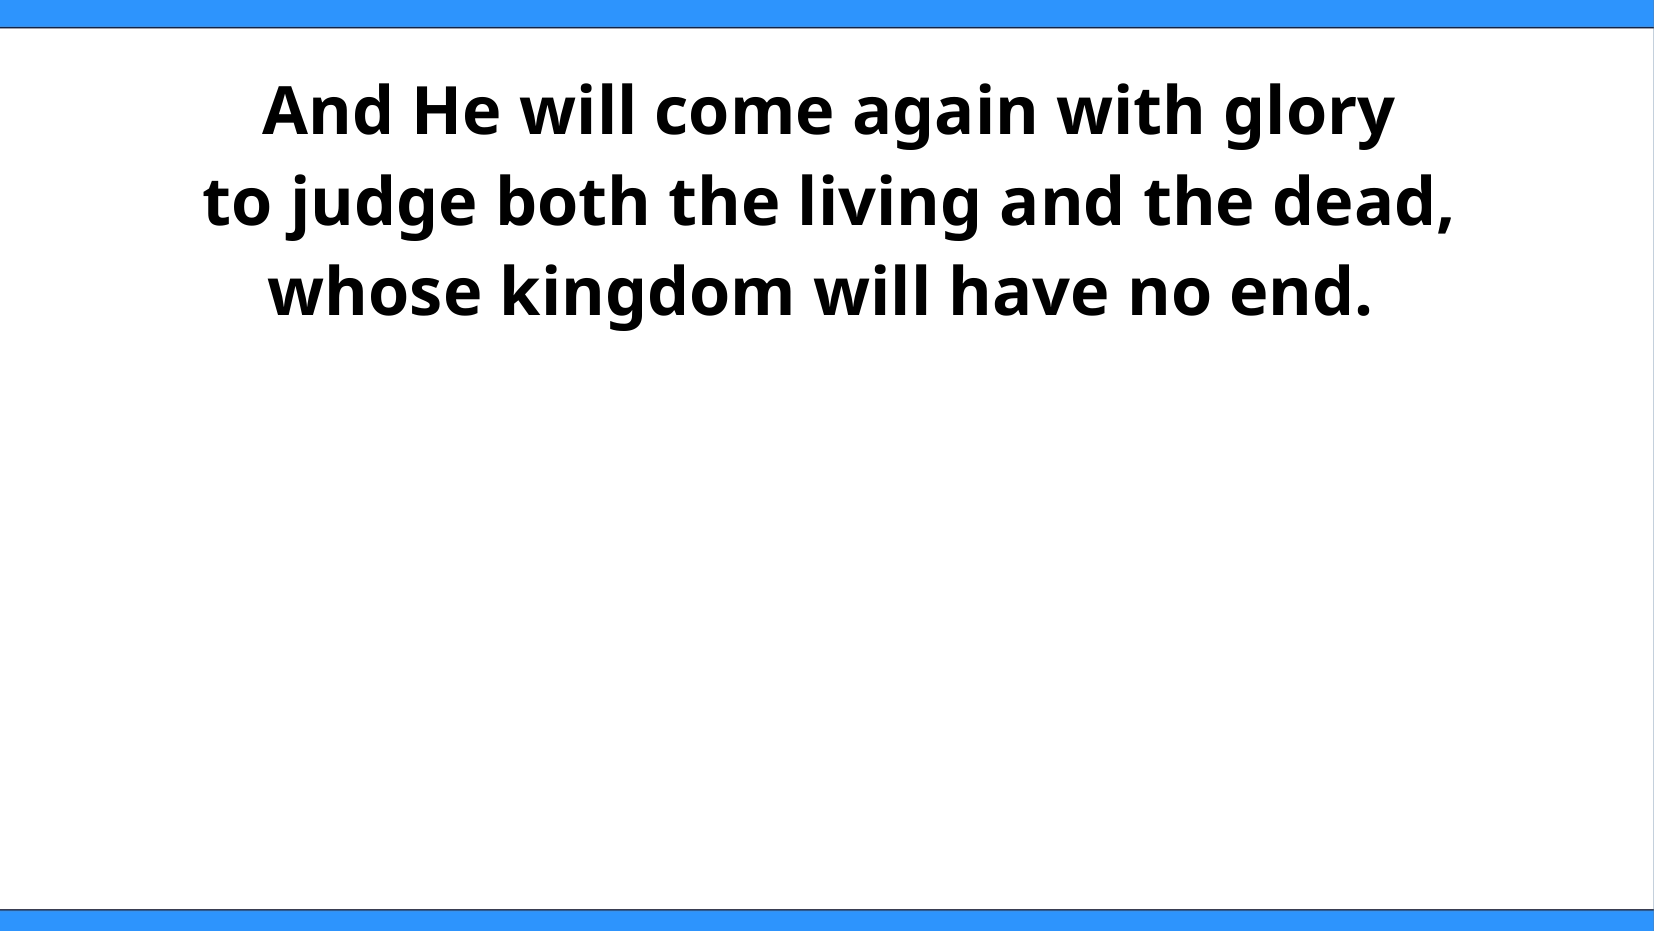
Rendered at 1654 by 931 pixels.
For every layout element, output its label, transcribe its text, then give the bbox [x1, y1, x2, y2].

picture [0, 0, 1654, 931]
text_box And He will come again with glory to judge both the living and the dead, whose kingdom will have no end. [99, 55, 1561, 376]
